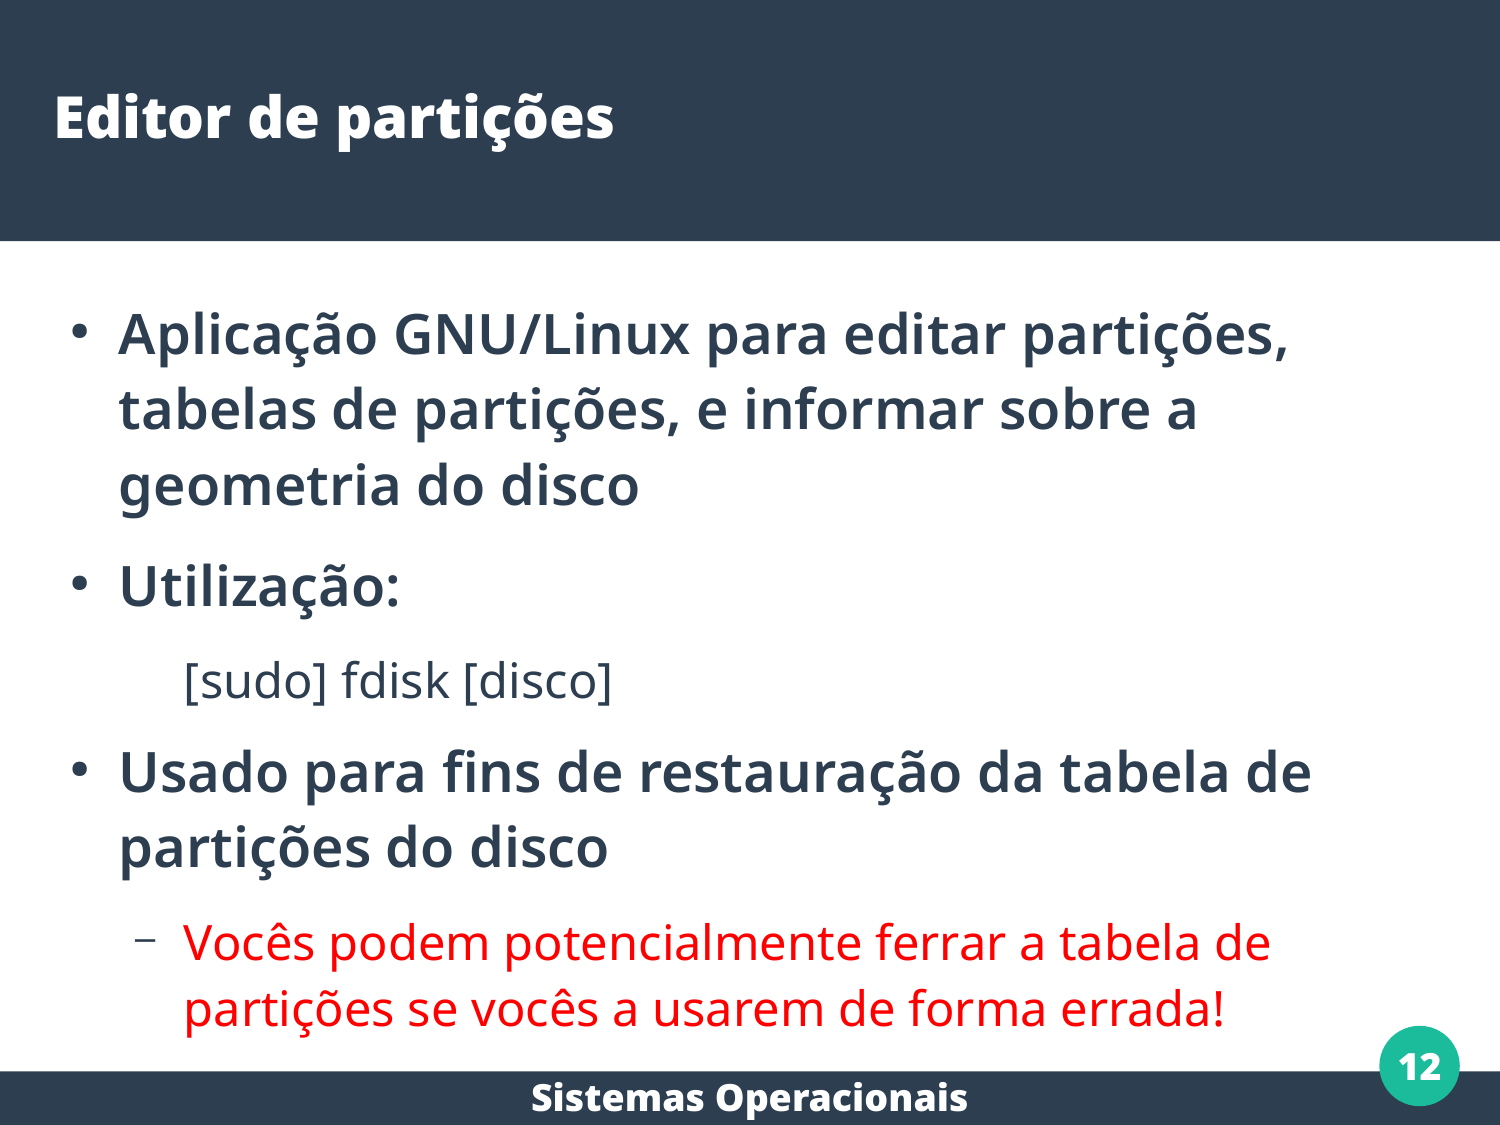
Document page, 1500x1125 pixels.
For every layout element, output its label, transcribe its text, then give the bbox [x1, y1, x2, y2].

title Editor de partições [53, 44, 1447, 188]
list Aplicação GNU/Linux para editar partições, tabelas de partições, e informar sobre a geometria do disco Utilização: [sudo] fdisk [disco] Usado para fins de restauração da tabela de partições do disco Vocês podem potencialmente ferrar a tabela de partições se vocês a usarem de forma errada! [53, 294, 1447, 1045]
